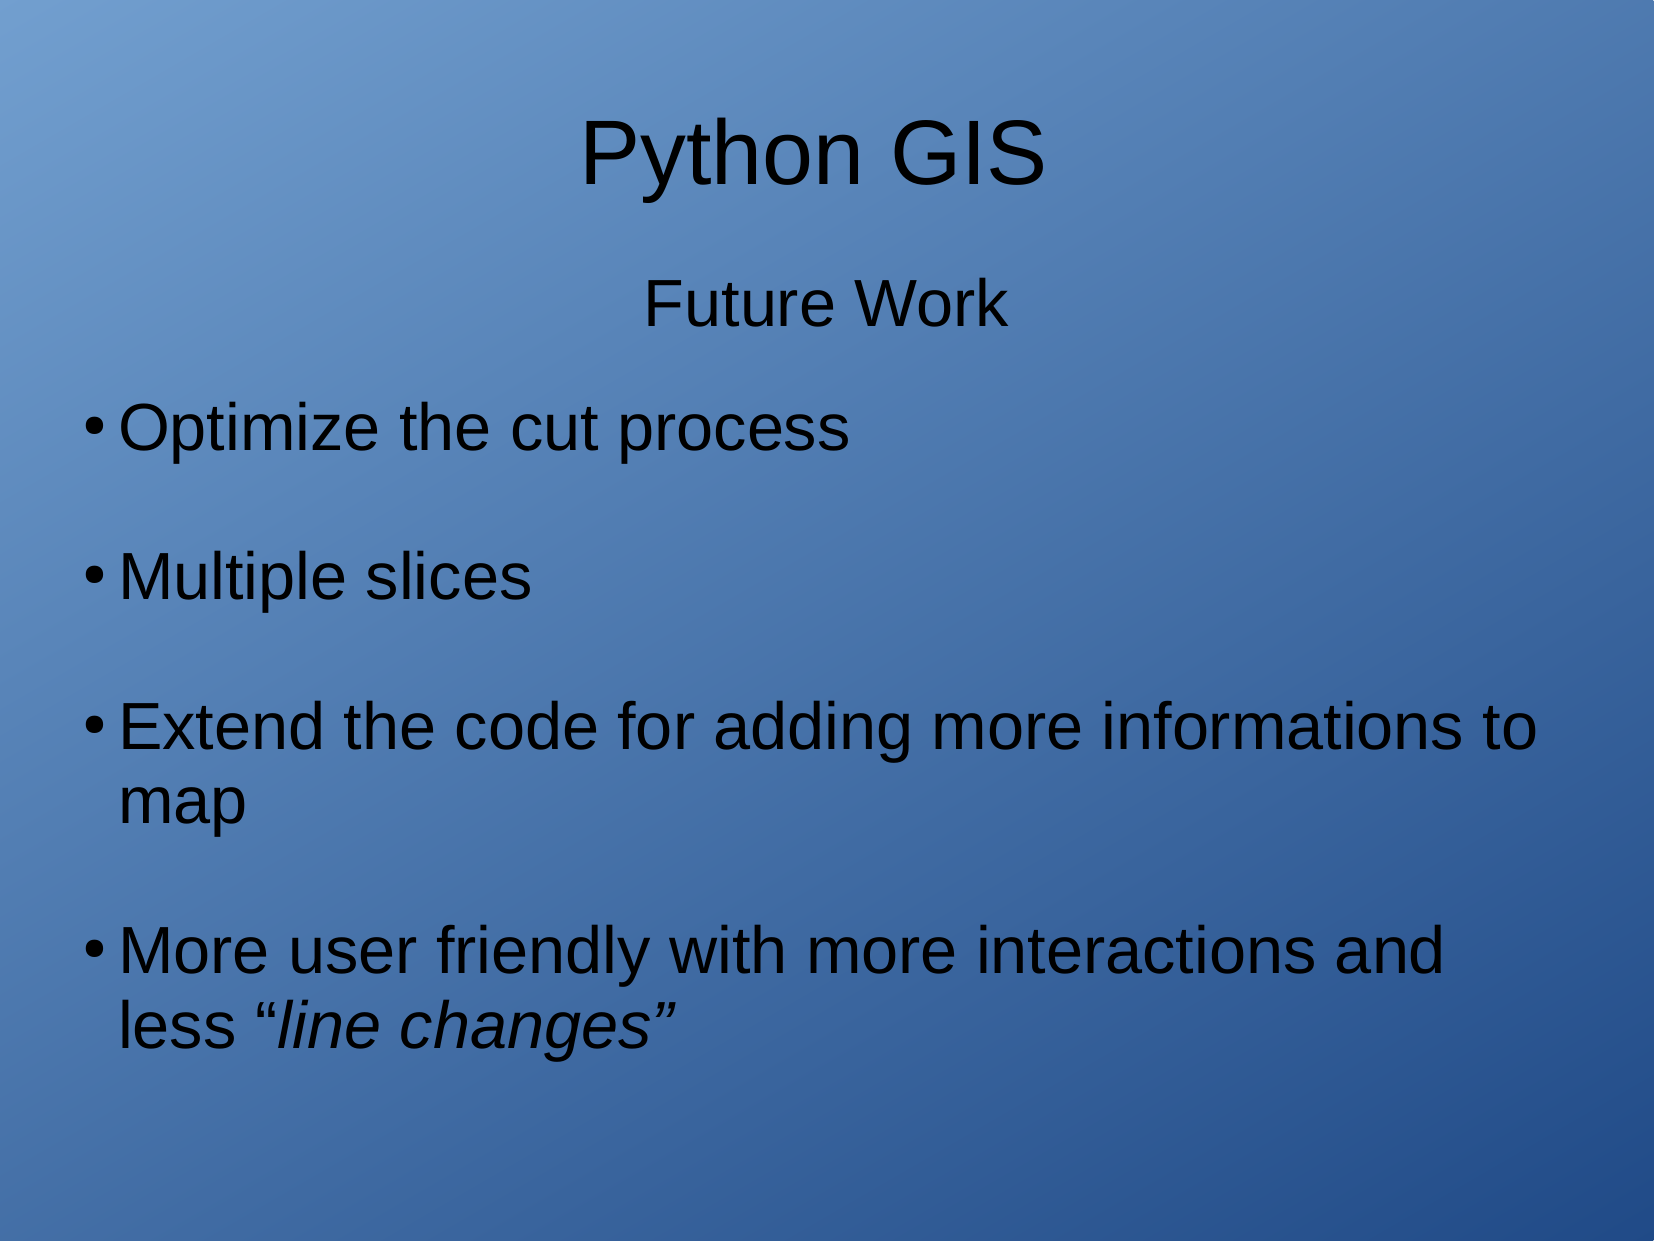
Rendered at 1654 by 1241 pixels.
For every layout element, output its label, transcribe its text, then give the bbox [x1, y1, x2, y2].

title Python GIS [82, 49, 1571, 252]
subtitle Future Work [82, 252, 1571, 355]
text_box Optimize the cut process Multiple slices Extend the code for adding more informations to map More user friendly with more interactions and less “line changes” [82, 389, 1571, 1241]
